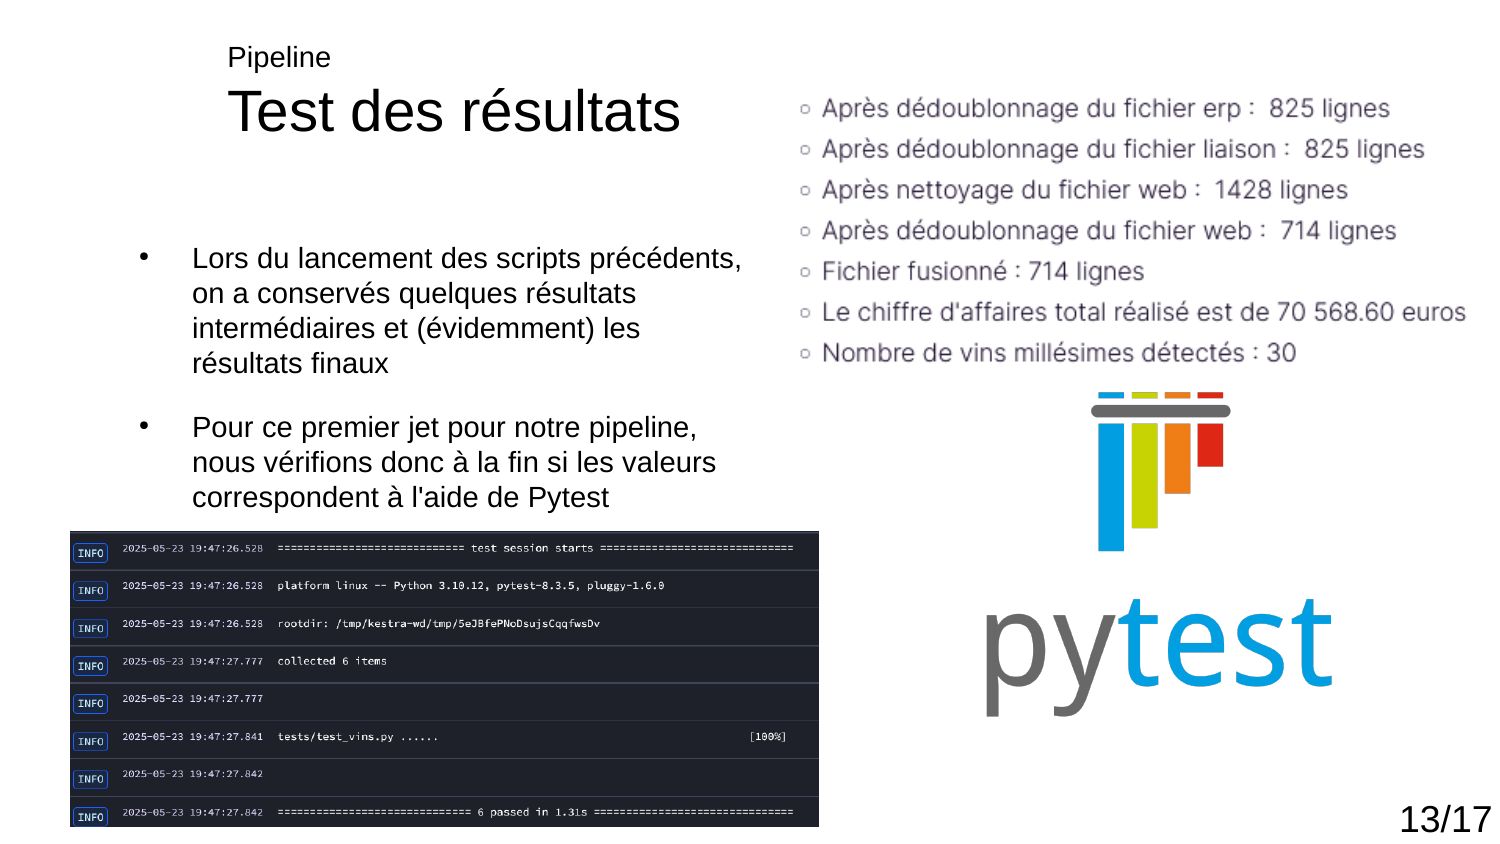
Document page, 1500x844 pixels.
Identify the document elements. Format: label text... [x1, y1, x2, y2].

text_box 13/17 [1384, 791, 1500, 844]
title Pipeline Test des résultats [212, 23, 1368, 174]
picture [70, 531, 819, 827]
list Lors du lancement des scripts précédents, on a conservés quelques résultats intermédiaires et (évidemment) les résultats finaux Pour ce premier jet pour notre pipeline, nous vérifions donc à la fin si les valeurs correspondent à l'aide de Pytest [106, 224, 768, 520]
picture [768, 89, 1500, 783]
